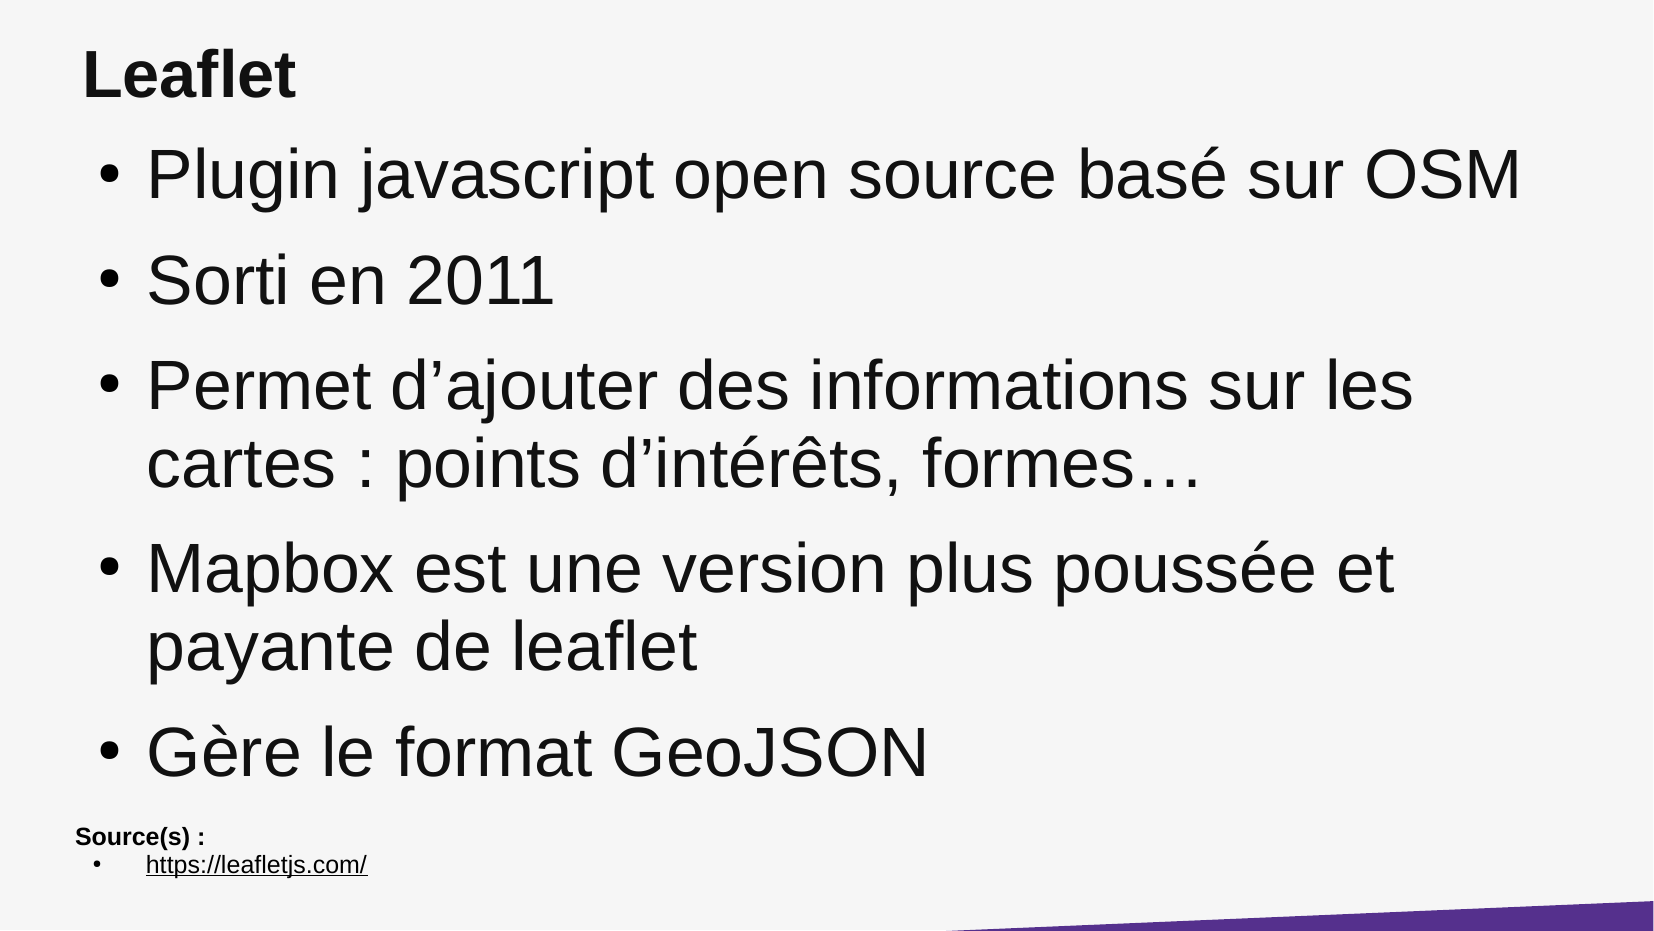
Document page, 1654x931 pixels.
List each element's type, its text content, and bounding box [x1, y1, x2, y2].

list Plugin javascript open source basé sur OSM Sorti en 2011 Permet d’ajouter des informations sur les cartes : points d’intérêts, formes… Mapbox est une version plus poussée et payante de leaflet Gère le format GeoJSON [80, 135, 1620, 798]
title Leaflet [82, 37, 1571, 115]
text_box [946, 901, 1654, 931]
text_box Source(s) : https://leafletjs.com/ [60, 815, 1546, 929]
